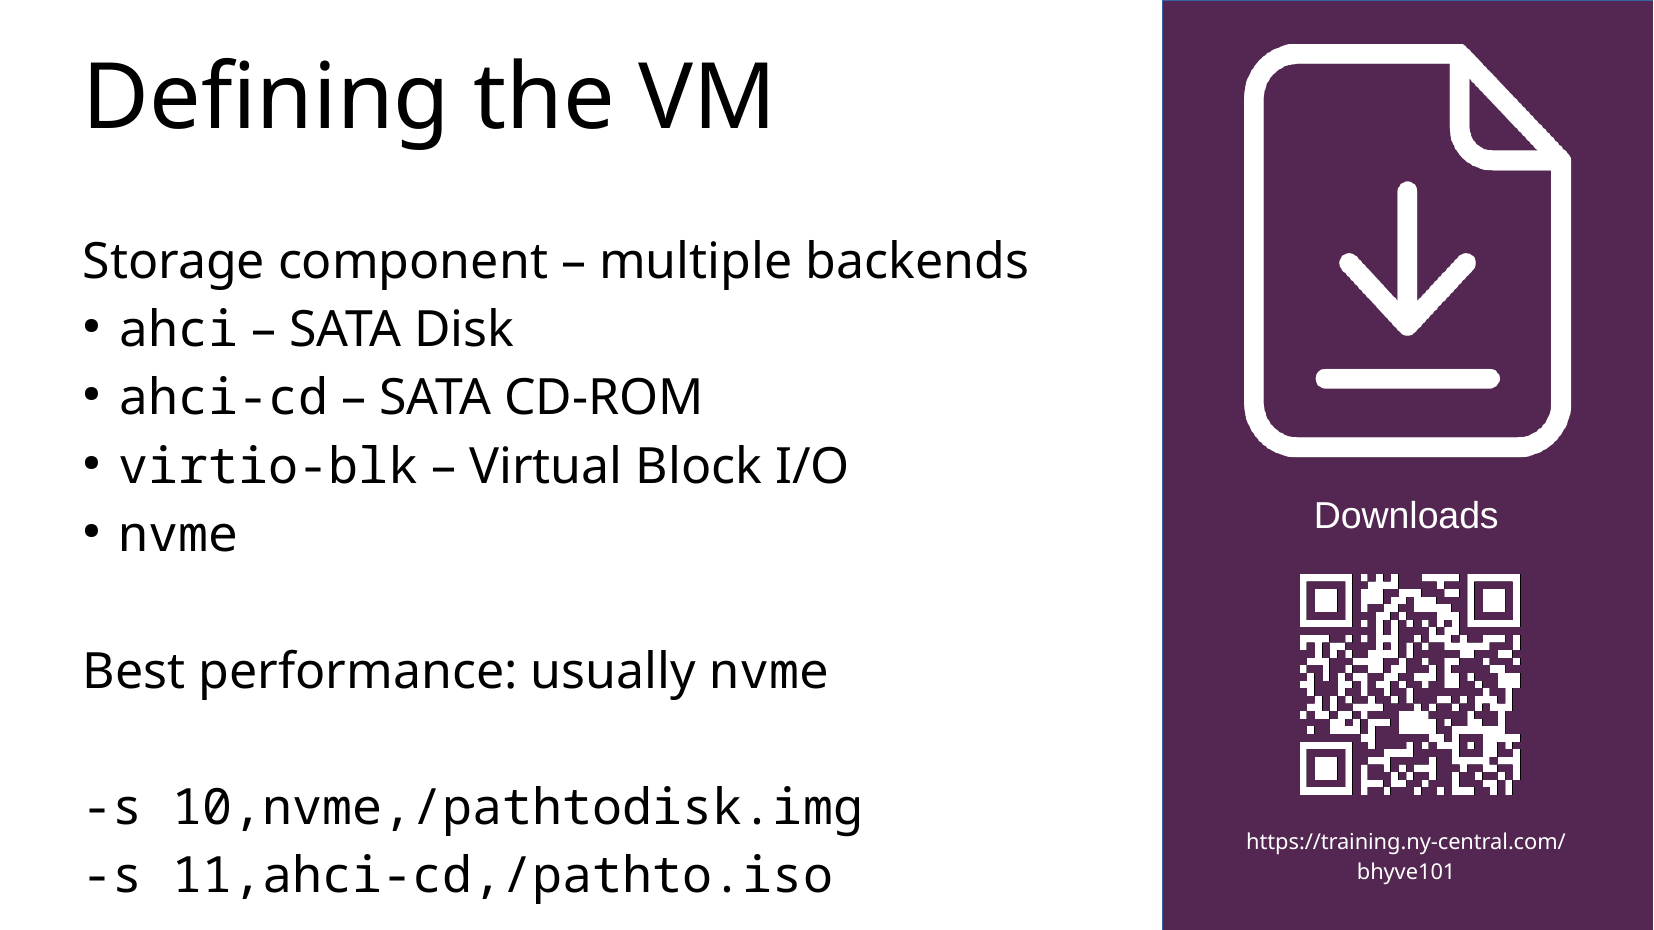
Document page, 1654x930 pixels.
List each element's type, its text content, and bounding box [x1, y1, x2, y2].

text_box Downloads [1237, 487, 1576, 638]
text_box https://training.ny-central.com/bhyve101 [1200, 819, 1613, 930]
picture [1200, 44, 1613, 458]
subtitle Storage component – multiple backends ahci – SATA Disk ahci-cd – SATA CD-ROM virtio-blk – Virtual Block I/O nvme Best performance: usually nvme -s 10,nvme,/pathtodisk.img -s 11,ahci-cd,/pathto.iso [82, 224, 1126, 868]
picture [1268, 543, 1550, 826]
title Defining the VM [82, 37, 1571, 150]
text_box [1162, 0, 1653, 930]
